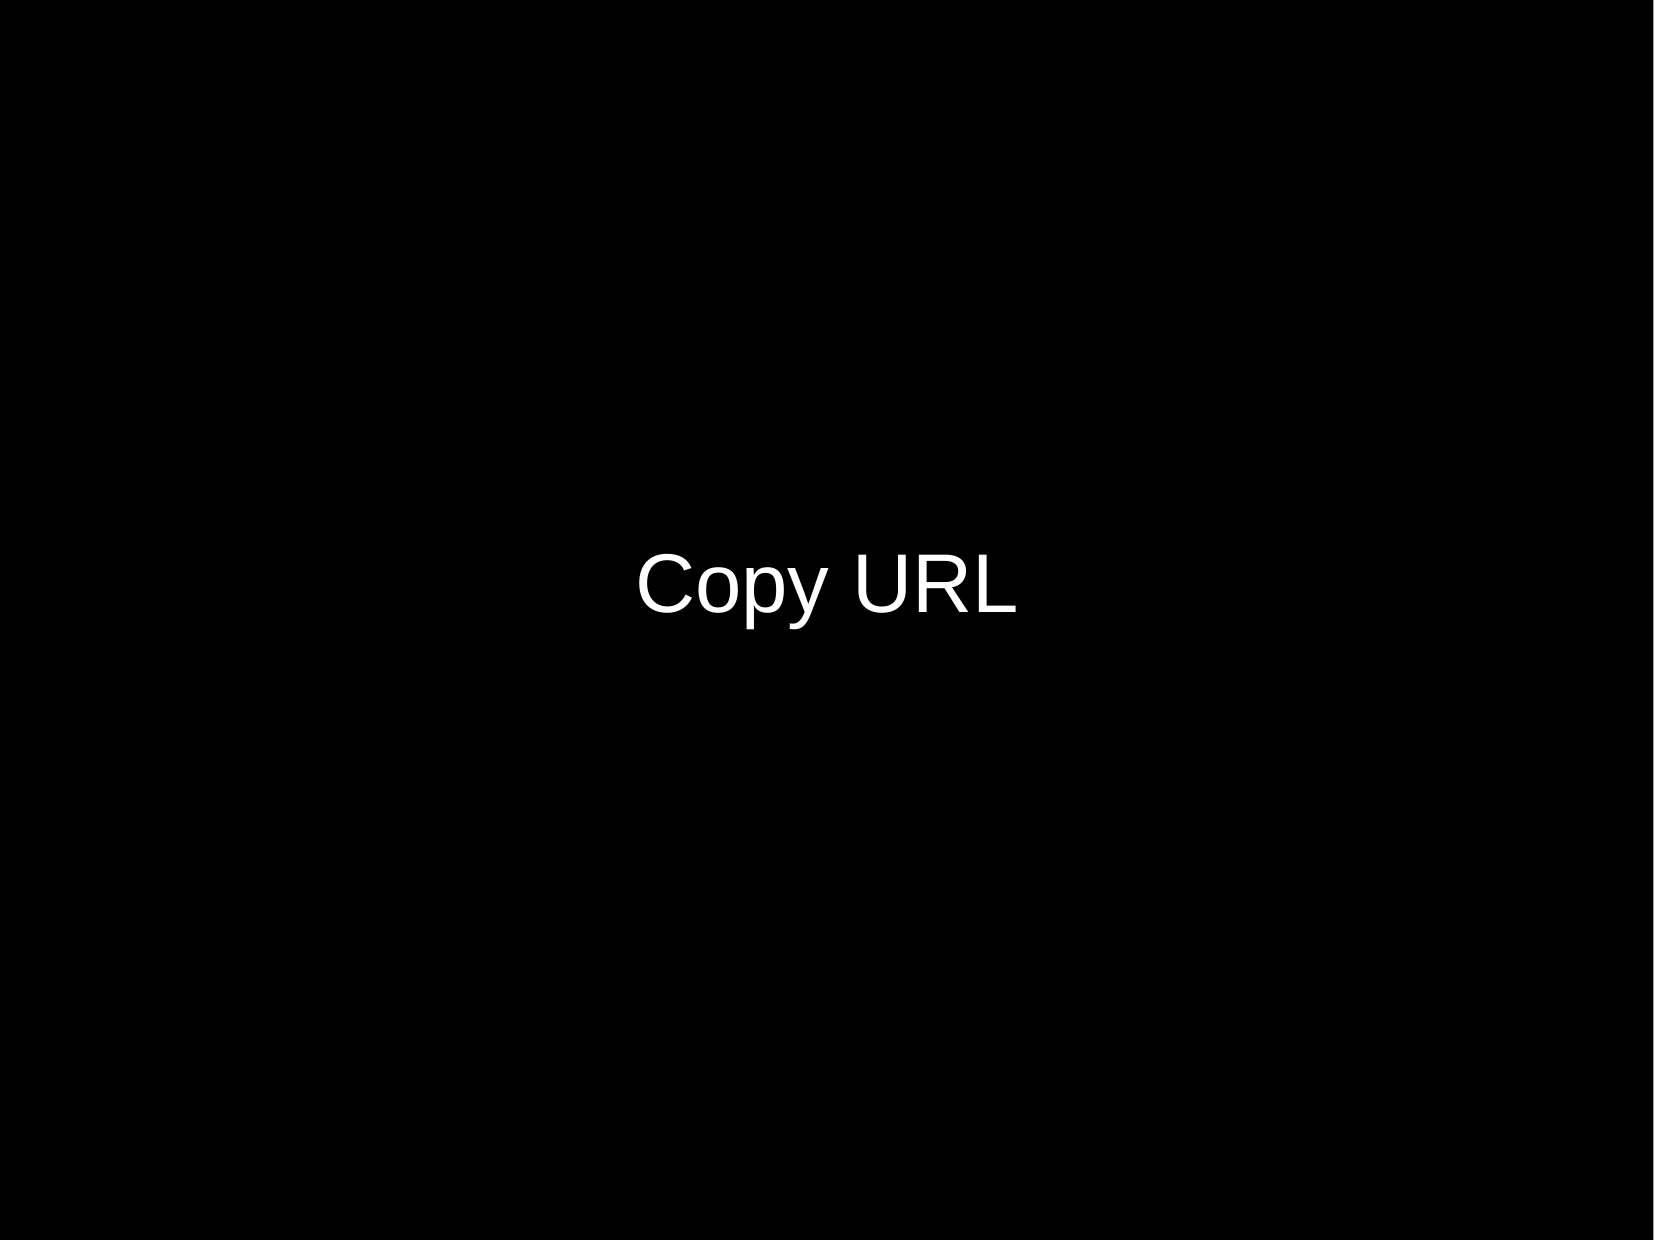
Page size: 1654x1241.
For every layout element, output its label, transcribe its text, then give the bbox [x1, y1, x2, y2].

subtitle Copy URL [82, 49, 1571, 1119]
